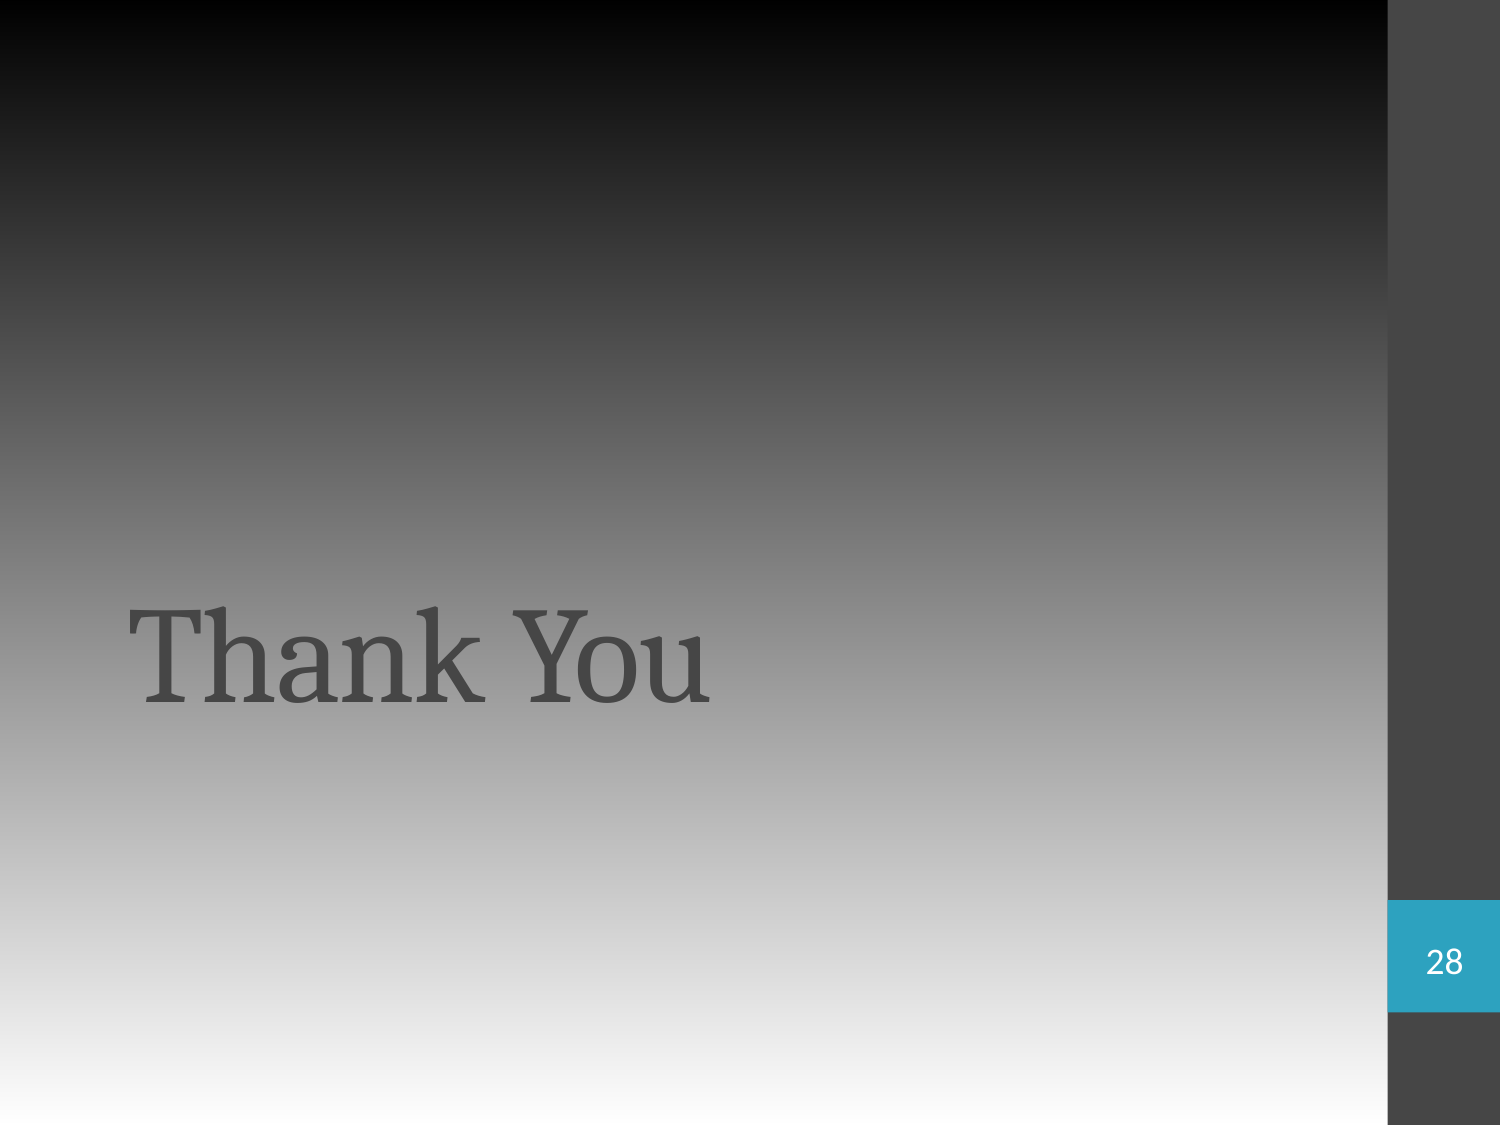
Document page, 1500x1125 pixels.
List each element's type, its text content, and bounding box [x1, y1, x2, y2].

title Thank You [112, 312, 1350, 738]
slide_number <numéro> [1399, 926, 1490, 992]
